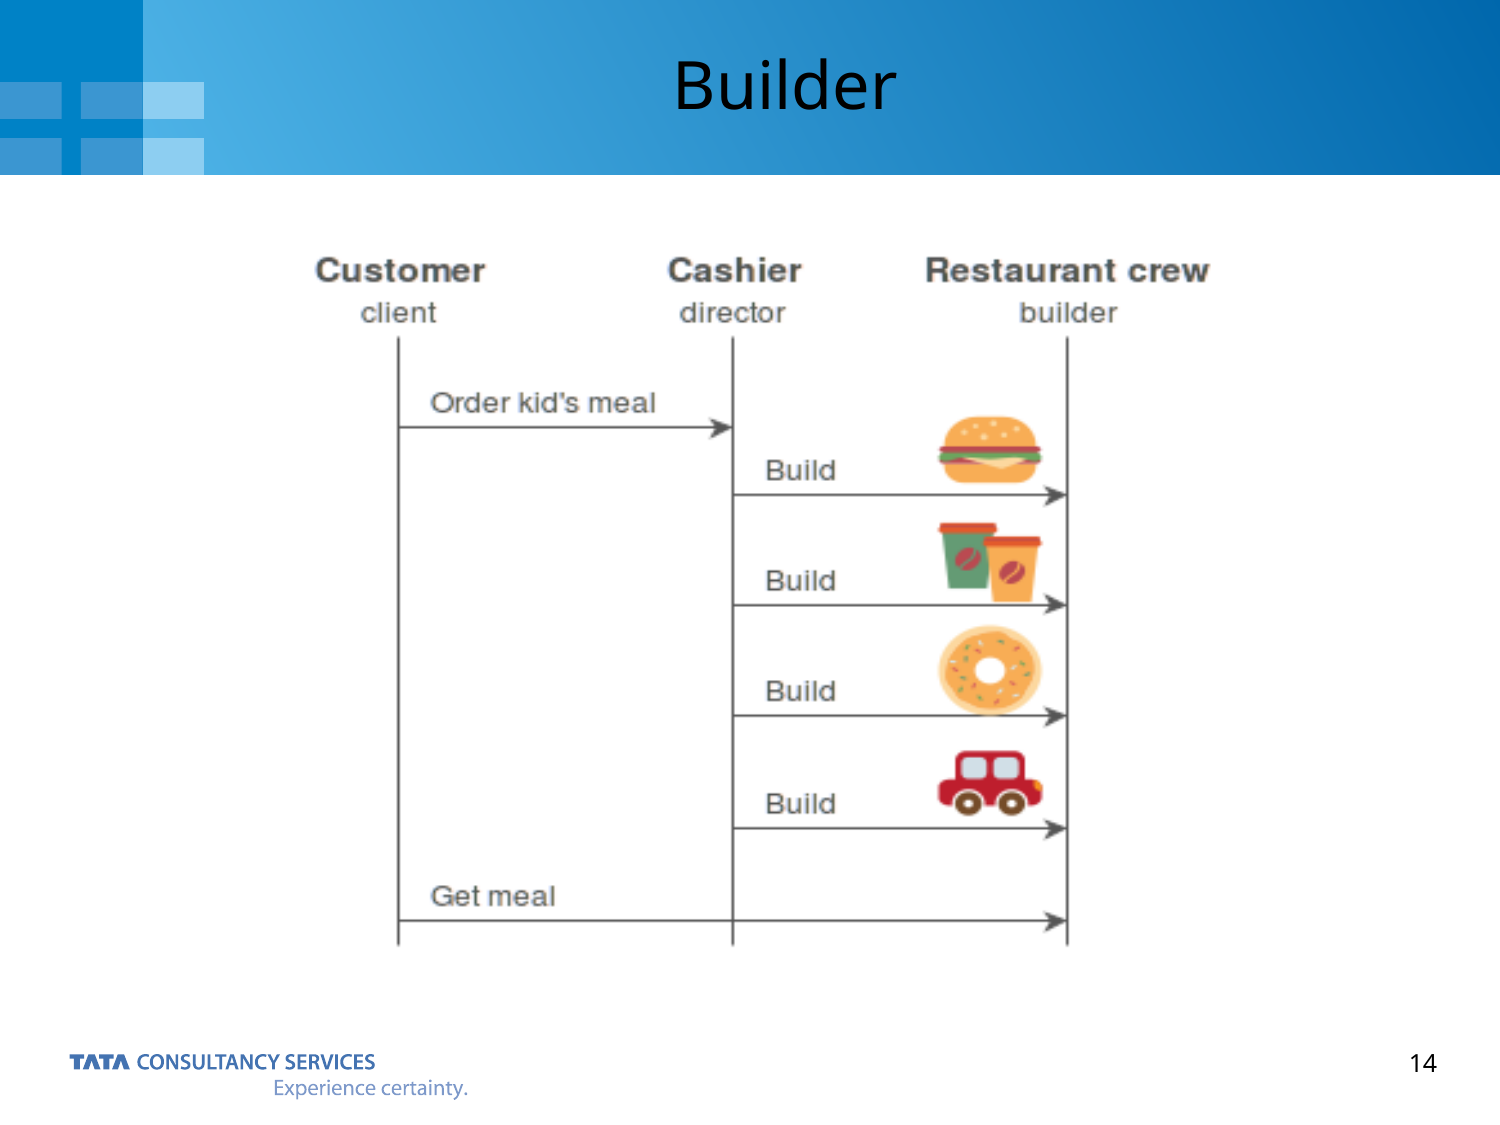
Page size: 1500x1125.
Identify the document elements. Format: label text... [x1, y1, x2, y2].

text_box Builder [224, 11, 1347, 154]
picture [259, 224, 1252, 981]
